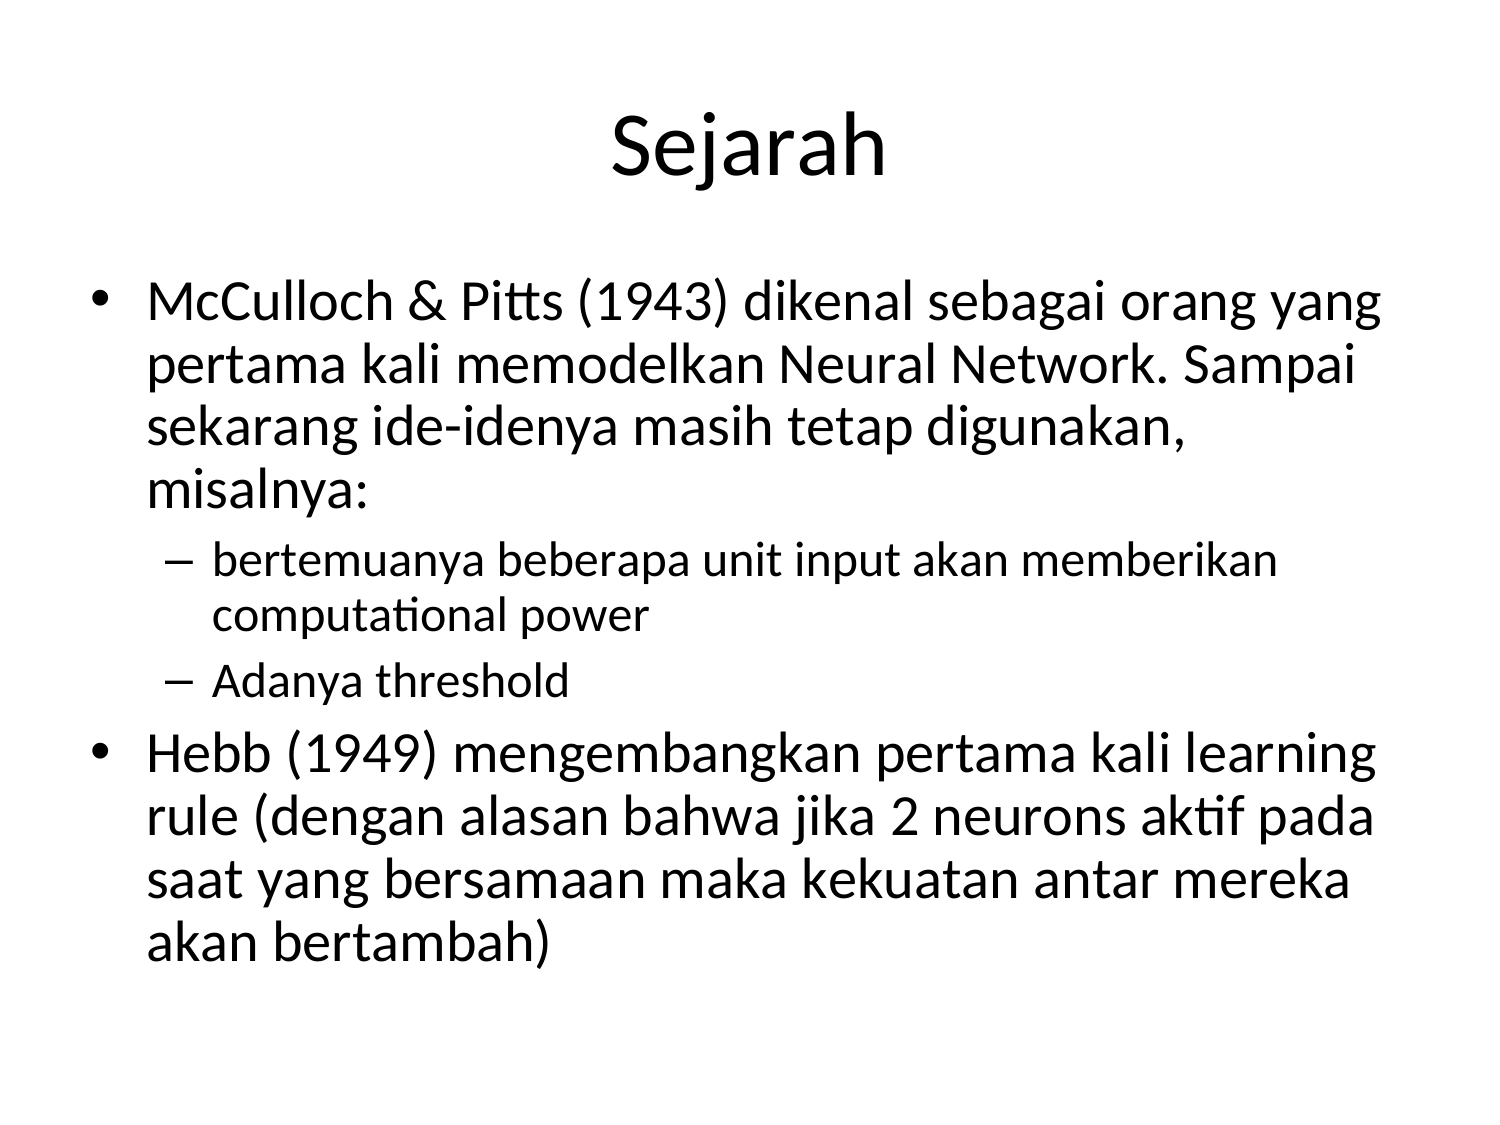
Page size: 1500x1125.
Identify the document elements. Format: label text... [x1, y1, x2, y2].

list McCulloch & Pitts (1943) dikenal sebagai orang yang pertama kali memodelkan Neural Network. Sampai sekarang ide-idenya masih tetap digunakan, misalnya: bertemuanya beberapa unit input akan memberikan computational power Adanya threshold Hebb (1949) mengembangkan pertama kali learning rule (dengan alasan bahwa jika 2 neurons aktif pada saat yang bersamaan maka kekuatan antar mereka akan bertambah) [75, 262, 1426, 1005]
title Sejarah [75, 45, 1426, 233]
